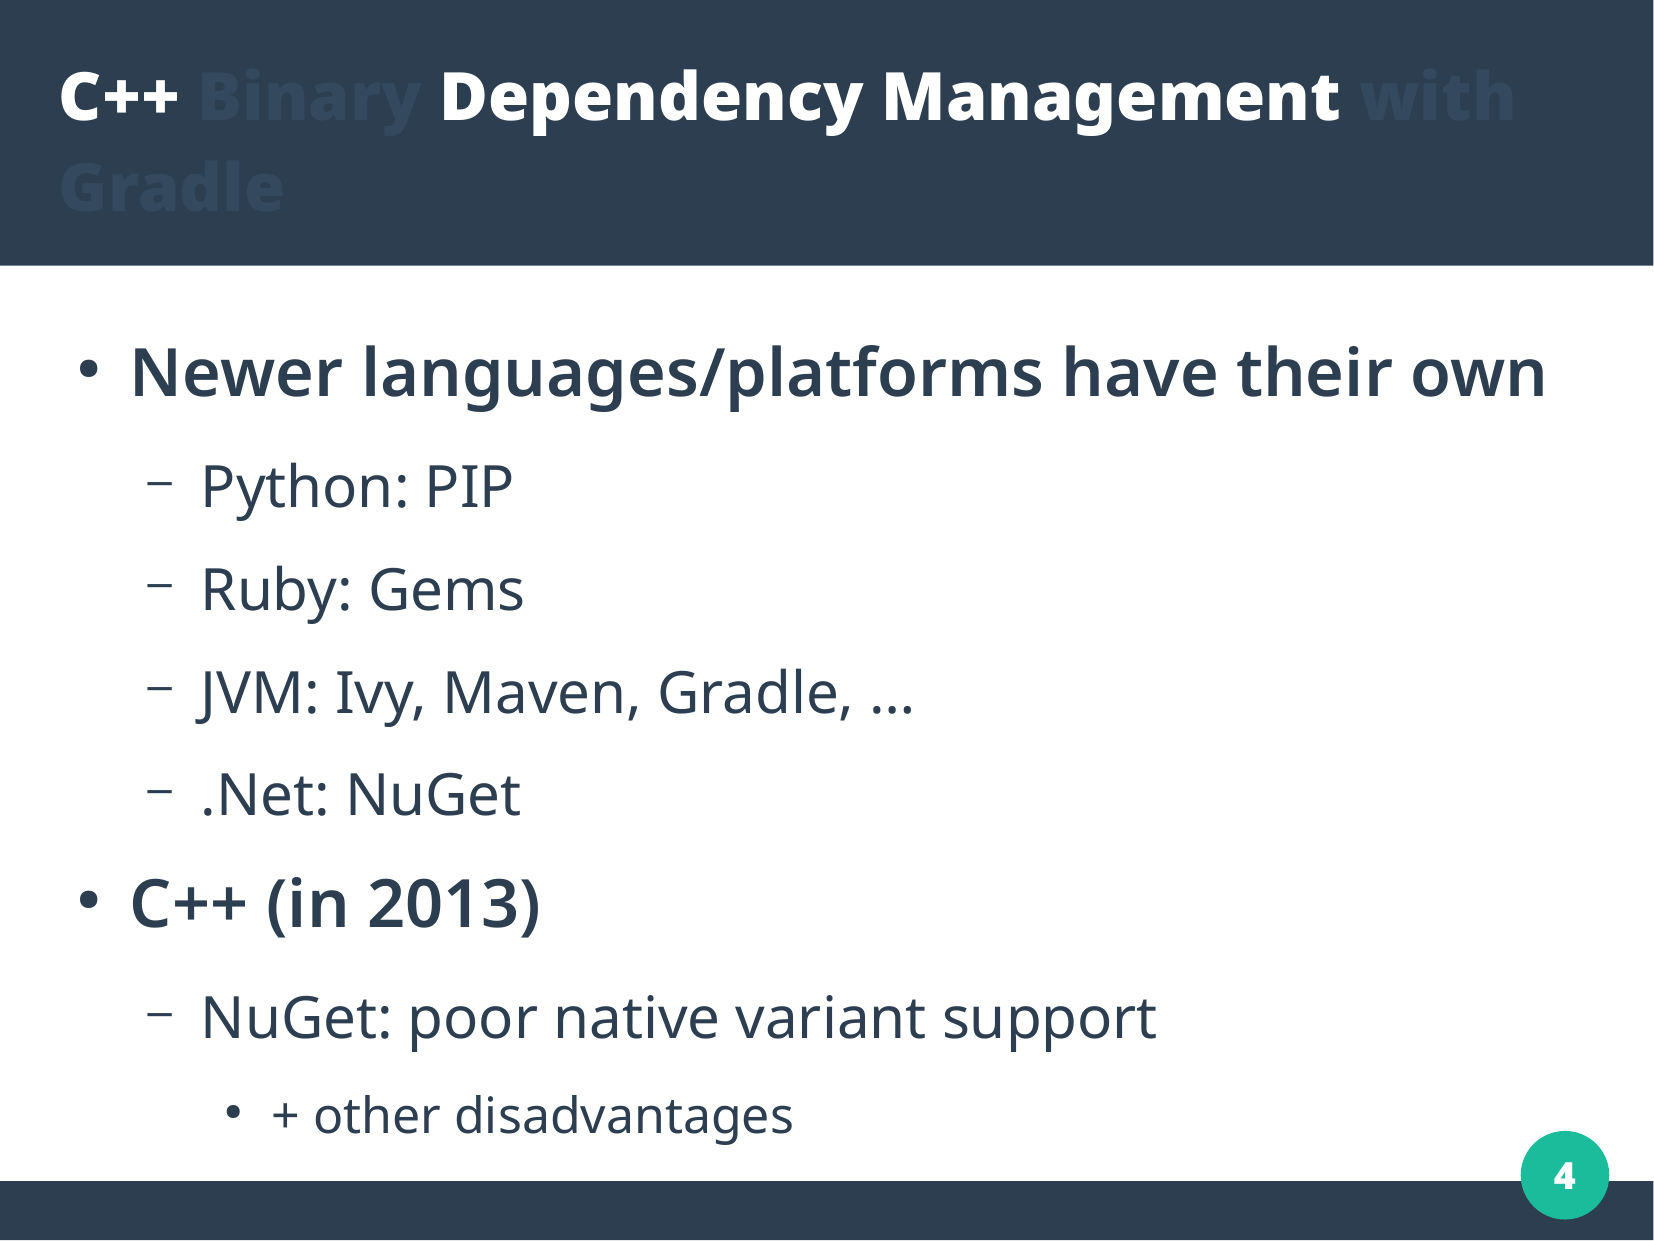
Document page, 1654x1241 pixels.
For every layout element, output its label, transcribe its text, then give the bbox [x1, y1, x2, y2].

list Newer languages/platforms have their own Python: PIP Ruby: Gems JVM: Ivy, Maven, Gradle, … .Net: NuGet C++ (in 2013) NuGet: poor native variant support + other disadvantages [59, 324, 1595, 1152]
title C++ Binary Dependency Management with Gradle [59, 49, 1595, 207]
